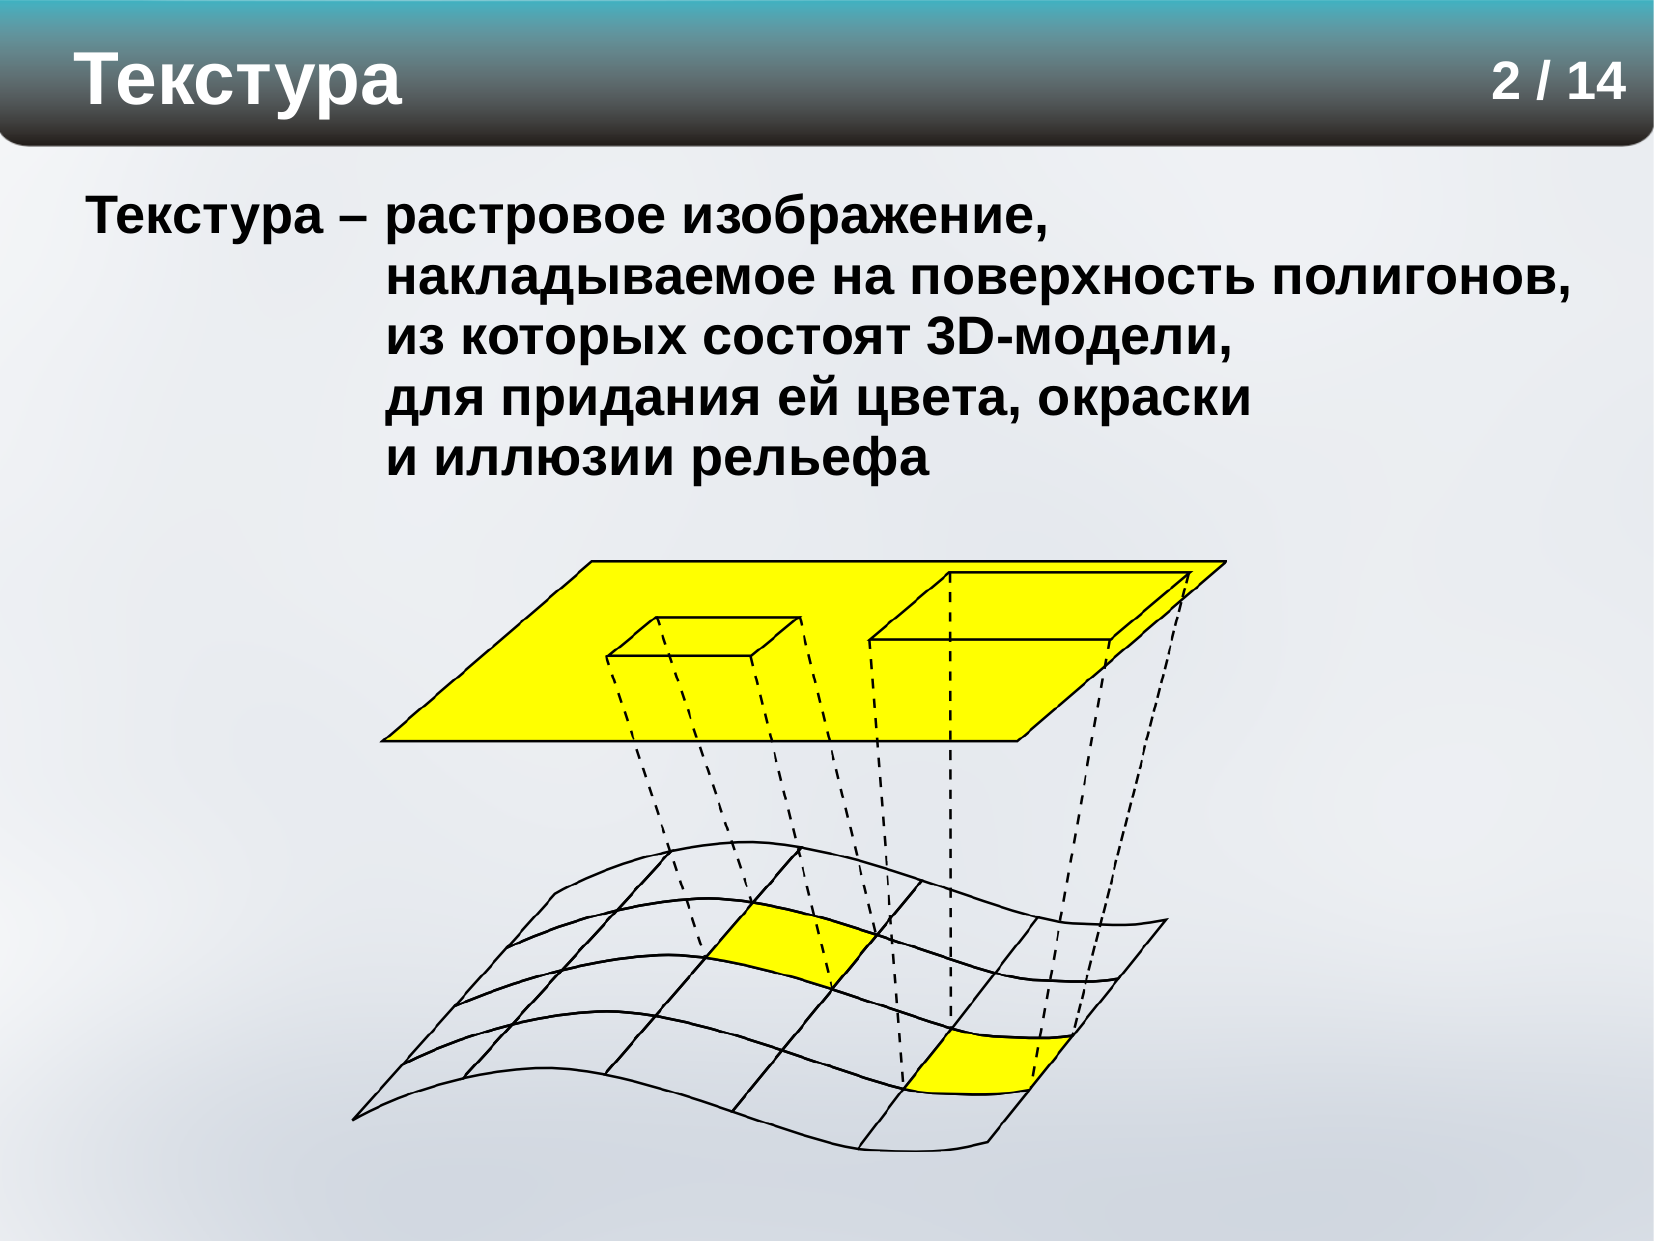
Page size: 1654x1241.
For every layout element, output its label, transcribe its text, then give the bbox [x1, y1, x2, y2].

text_box Текстура – растровое изображение, накладываемое на поверхность полигонов, из которых состоят 3D-модели, для придания ей цвета, окраски и иллюзии рельефа [70, 177, 1595, 556]
text_box <номер> / 14 [1476, 42, 1654, 179]
picture [0, 0, 1654, 1241]
text_box Текстура [59, 29, 916, 129]
